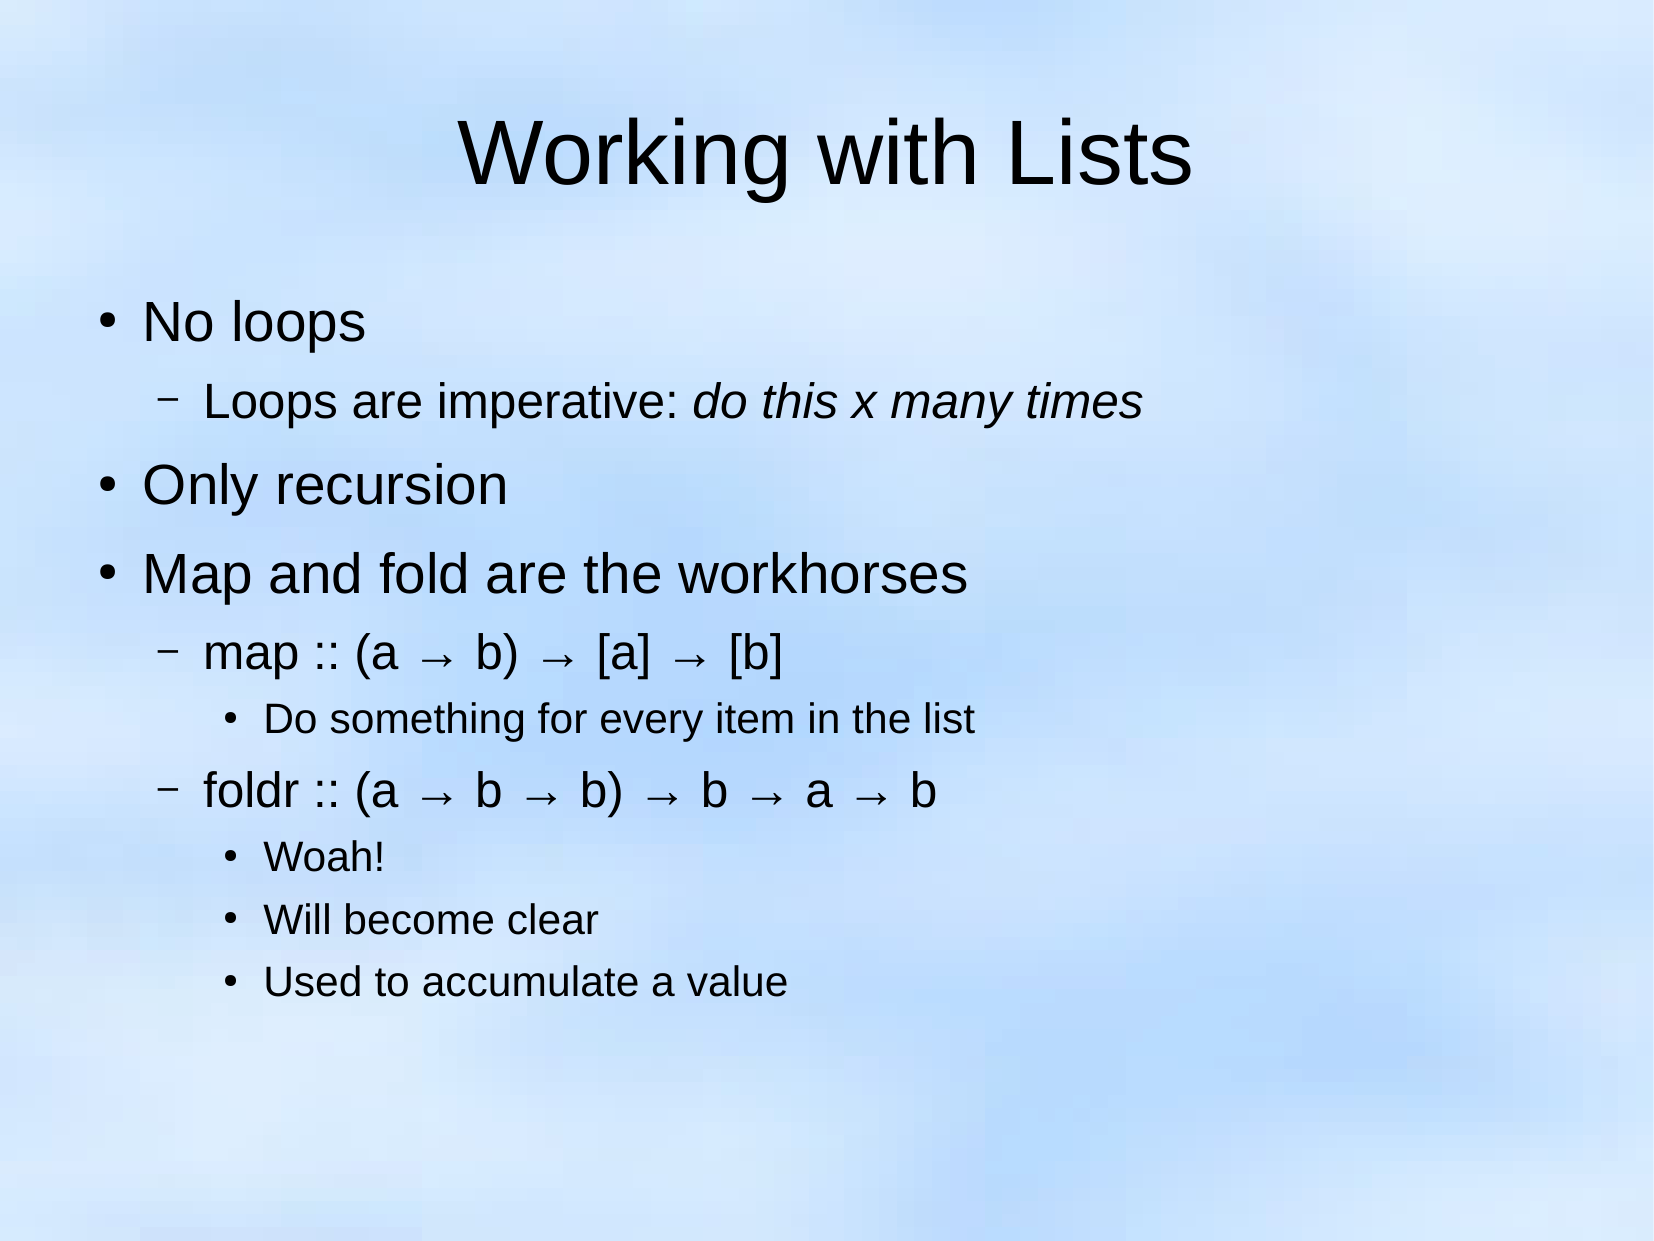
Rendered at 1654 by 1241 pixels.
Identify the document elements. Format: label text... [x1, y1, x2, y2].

title Working with Lists [82, 49, 1571, 257]
list No loops Loops are imperative: do this x many times Only recursion Map and fold are the workhorses map :: (a → b) → [a] → [b] Do something for every item in the list foldr :: (a → b → b) → b → a → b Woah! Will become clear Used to accumulate a value [82, 290, 1571, 1010]
picture [0, 0, 1654, 1241]
